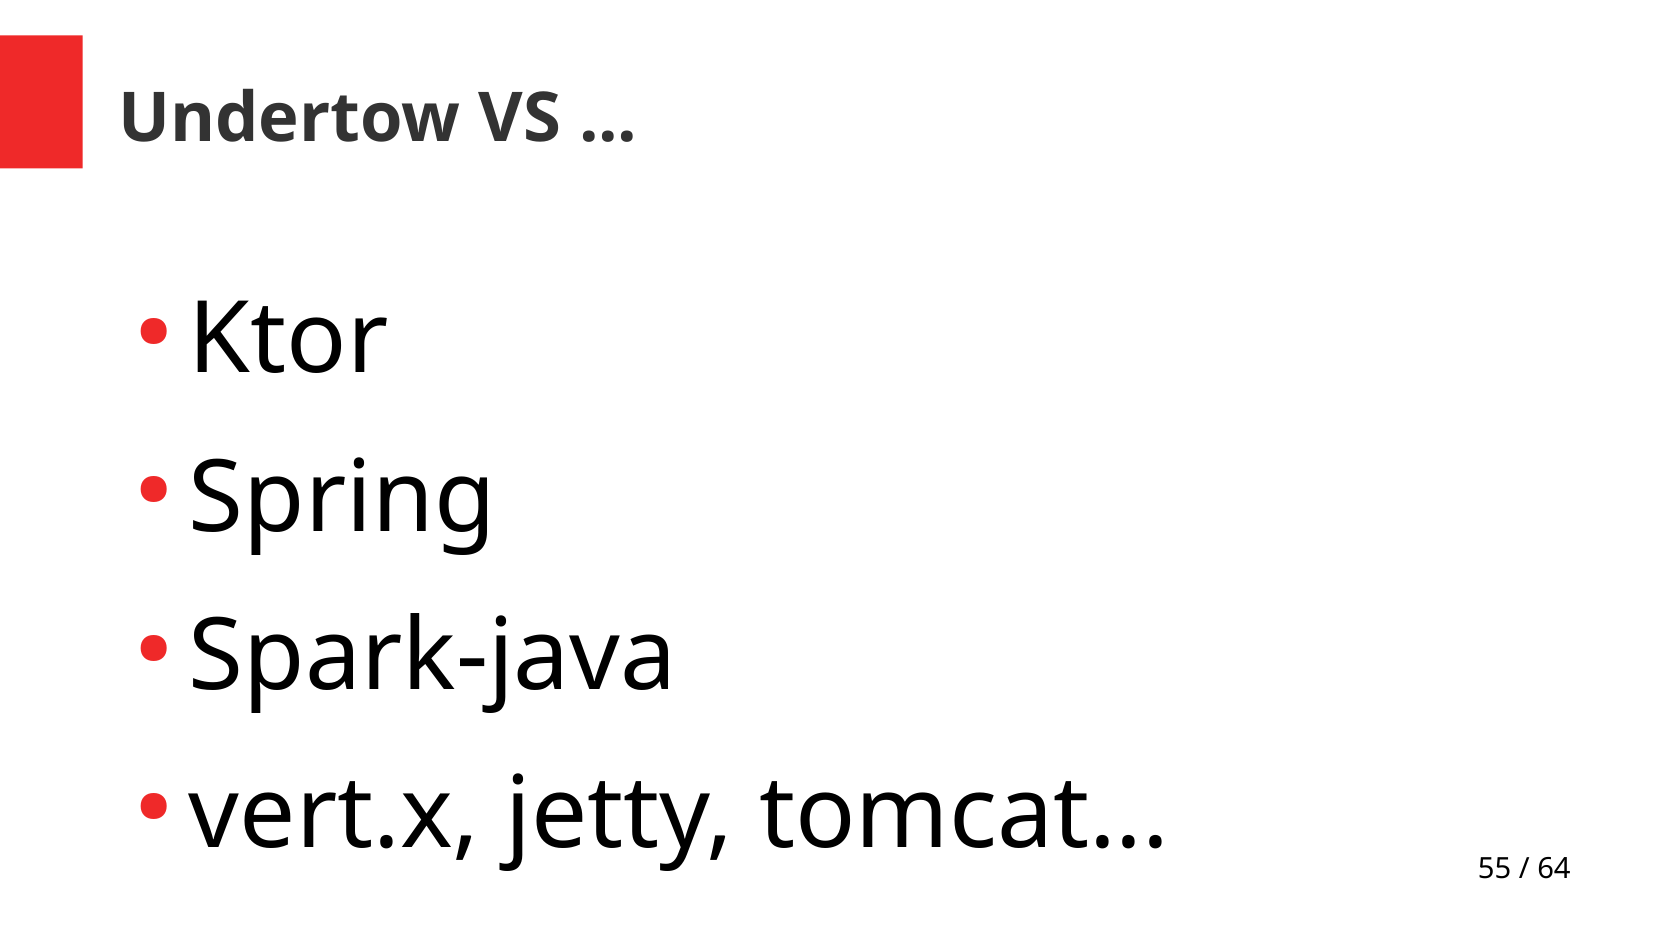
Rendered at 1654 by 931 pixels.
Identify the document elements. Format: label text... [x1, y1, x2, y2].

title Undertow VS ... [118, 37, 1571, 193]
list Ktor Spring Spark-java vert.x, jetty, tomcat... [118, 265, 1536, 806]
